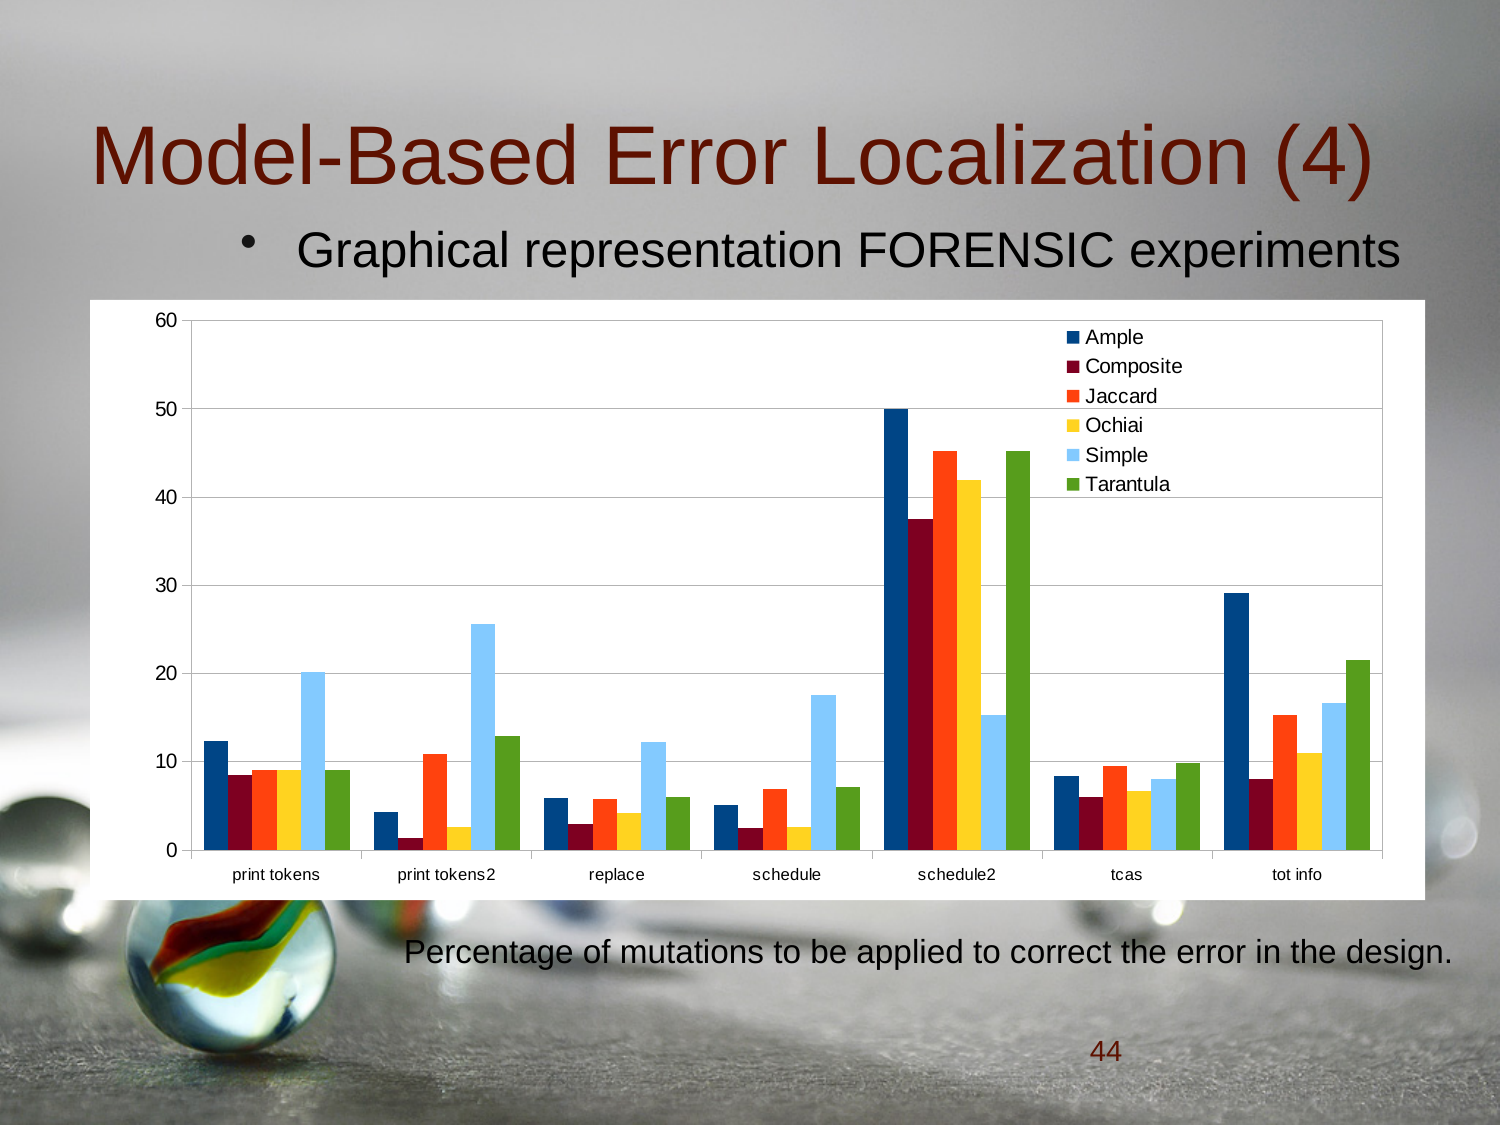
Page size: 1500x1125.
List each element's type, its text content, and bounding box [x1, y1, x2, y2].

chart [90, 299, 1426, 901]
picture [0, 0, 1500, 1125]
text_box Percentage of mutations to be applied to correct the error in the design. [45, 930, 1456, 1020]
title Model-Based Error Localization (4) [75, 57, 1425, 245]
list Graphical representation FORENSIC experiments [225, 210, 1425, 299]
